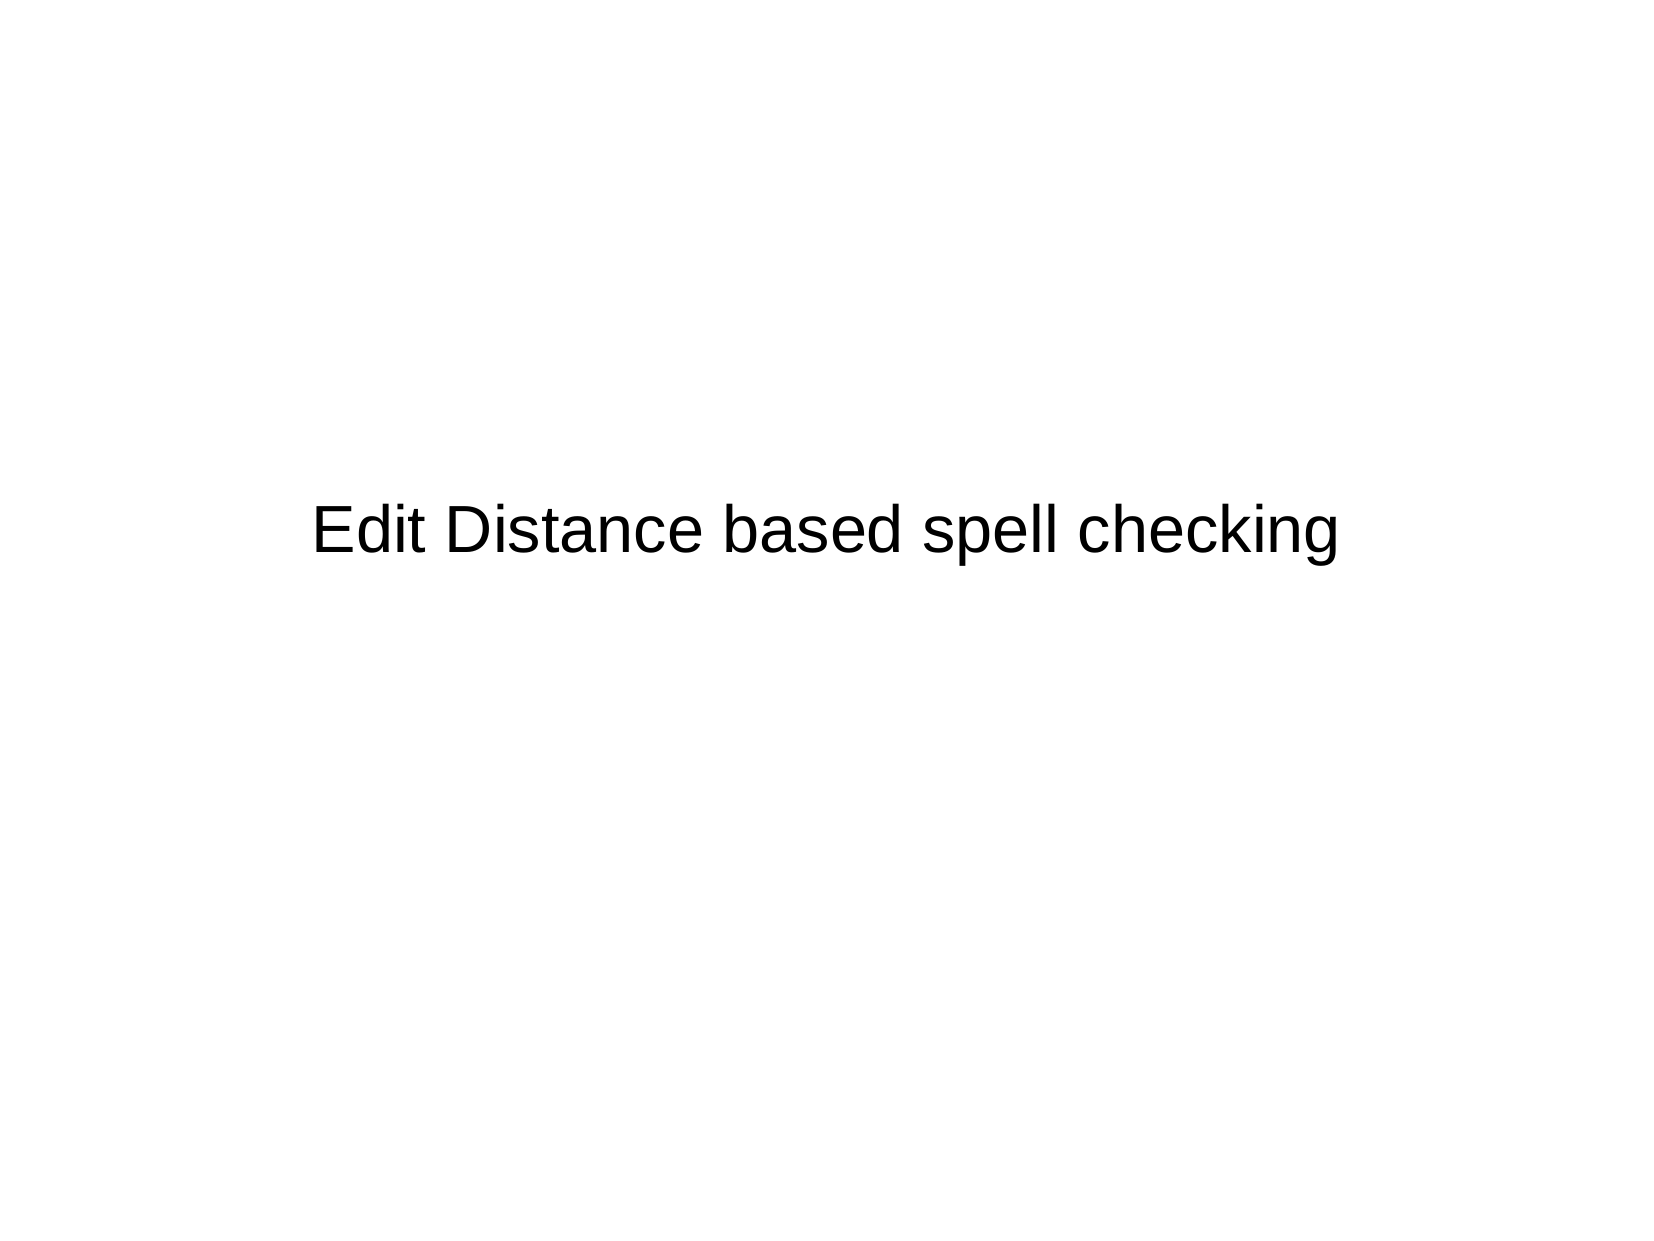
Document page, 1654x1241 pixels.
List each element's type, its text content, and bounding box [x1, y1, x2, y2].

subtitle Edit Distance based spell checking [82, 49, 1571, 1010]
